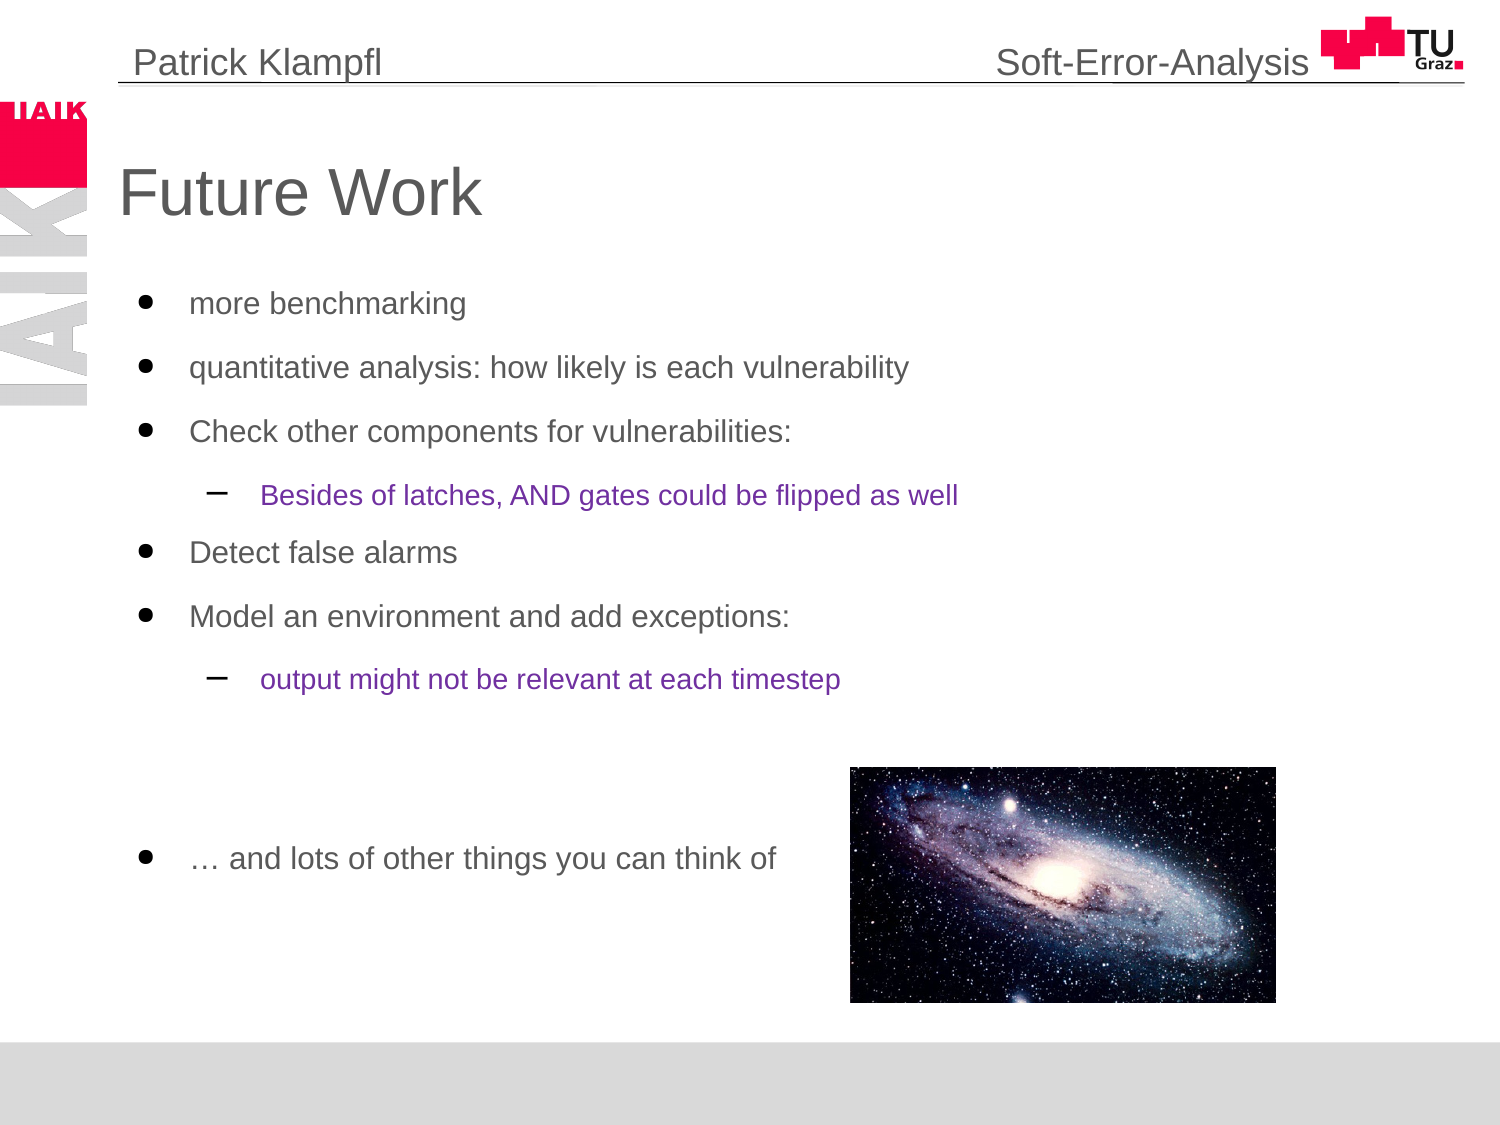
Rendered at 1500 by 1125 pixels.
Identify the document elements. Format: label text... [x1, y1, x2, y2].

picture [850, 767, 1276, 1003]
title Future Work [118, 98, 1469, 286]
picture [0, 1, 87, 406]
picture [1318, 12, 1466, 73]
list more benchmarking quantitative analysis: how likely is each vulnerability Check other components for vulnerabilities: Besides of latches, AND gates could be flipped as well Detect false alarms Model an environment and add exceptions: output might not be relevant at each timestep … and lots of other things you can think of [118, 286, 1469, 1029]
